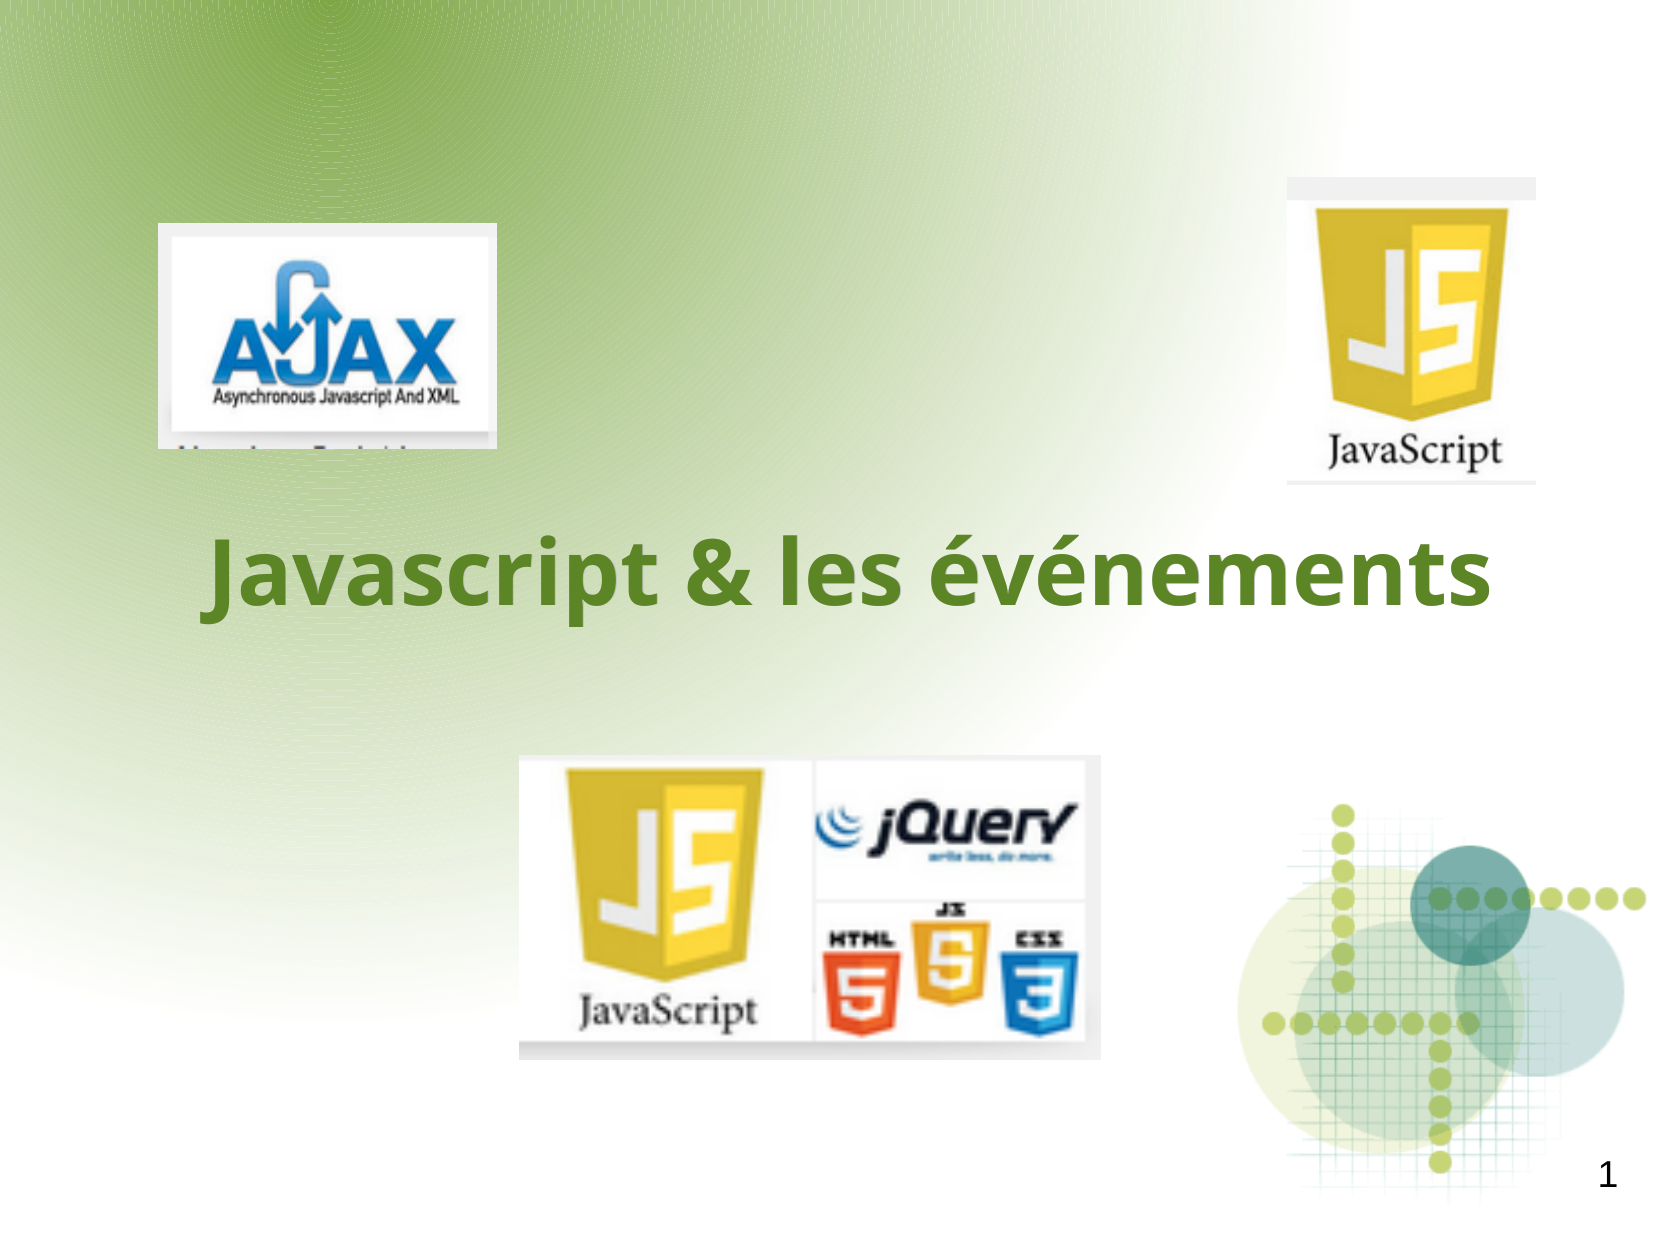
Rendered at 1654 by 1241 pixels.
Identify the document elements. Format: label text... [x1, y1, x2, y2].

picture [1224, 792, 1654, 1211]
text_box <numéro> [1582, 1145, 1654, 1217]
title Javascript & les événements [106, 466, 1595, 674]
picture [519, 755, 1101, 1060]
picture [1287, 177, 1536, 485]
picture [158, 223, 497, 449]
